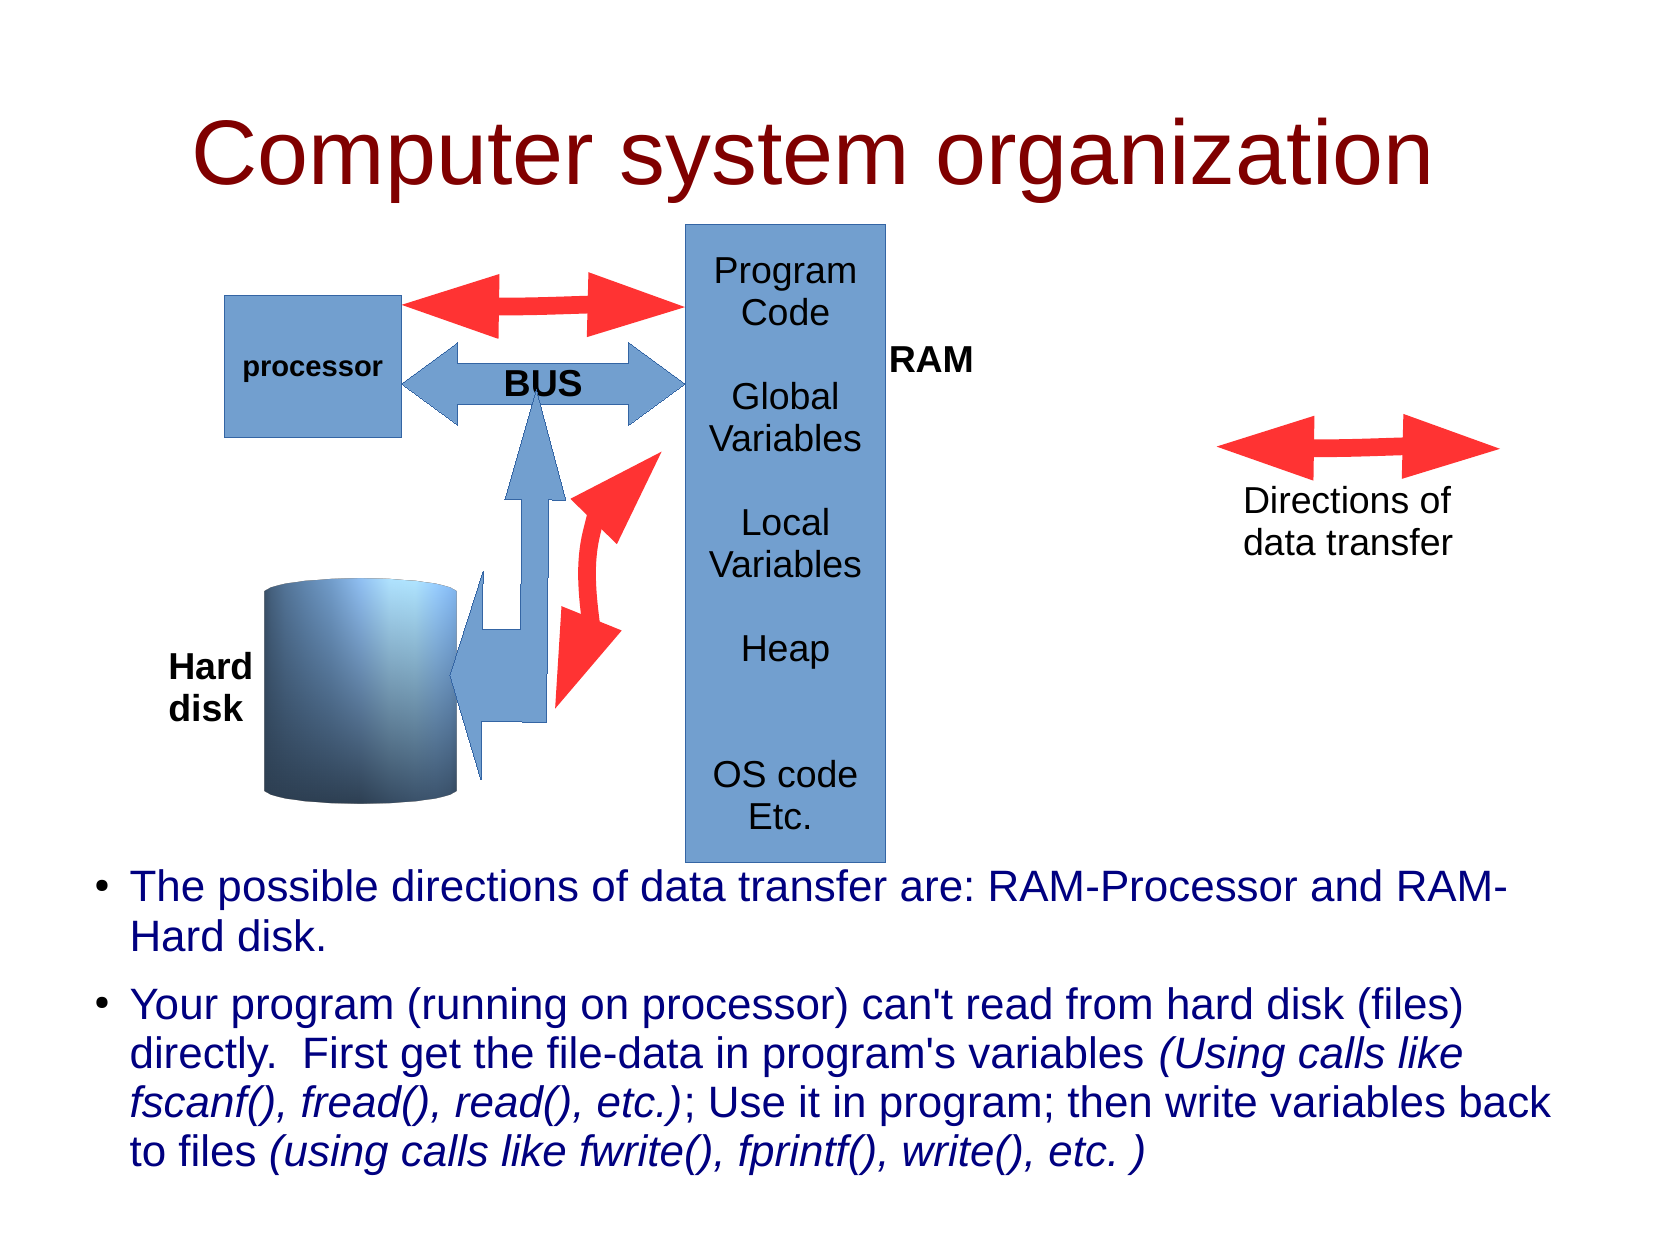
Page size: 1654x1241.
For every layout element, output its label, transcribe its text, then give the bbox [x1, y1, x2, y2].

text_box [449, 389, 566, 780]
text_box Program Code Global Variables Local Variables Heap OS code Etc. [685, 224, 886, 863]
text_box processor [224, 295, 402, 438]
title Computer system organization [82, 49, 1571, 257]
list The possible directions of data transfer are: RAM-Processor and RAM-Hard disk. Your program (running on processor) can't read from hard disk (files) directly. First get the file-data in program's variables (Using calls like fscanf(), fread(), read(), etc.); Use it in program; then write variables back to files (using calls like fwrite(), fprintf(), write(), etc. ) [82, 862, 1571, 1182]
text_box Directions of data transfer [1228, 472, 1512, 572]
text_box RAM [874, 330, 1004, 388]
text_box BUS [401, 342, 686, 426]
text_box Hard disk [153, 637, 319, 737]
